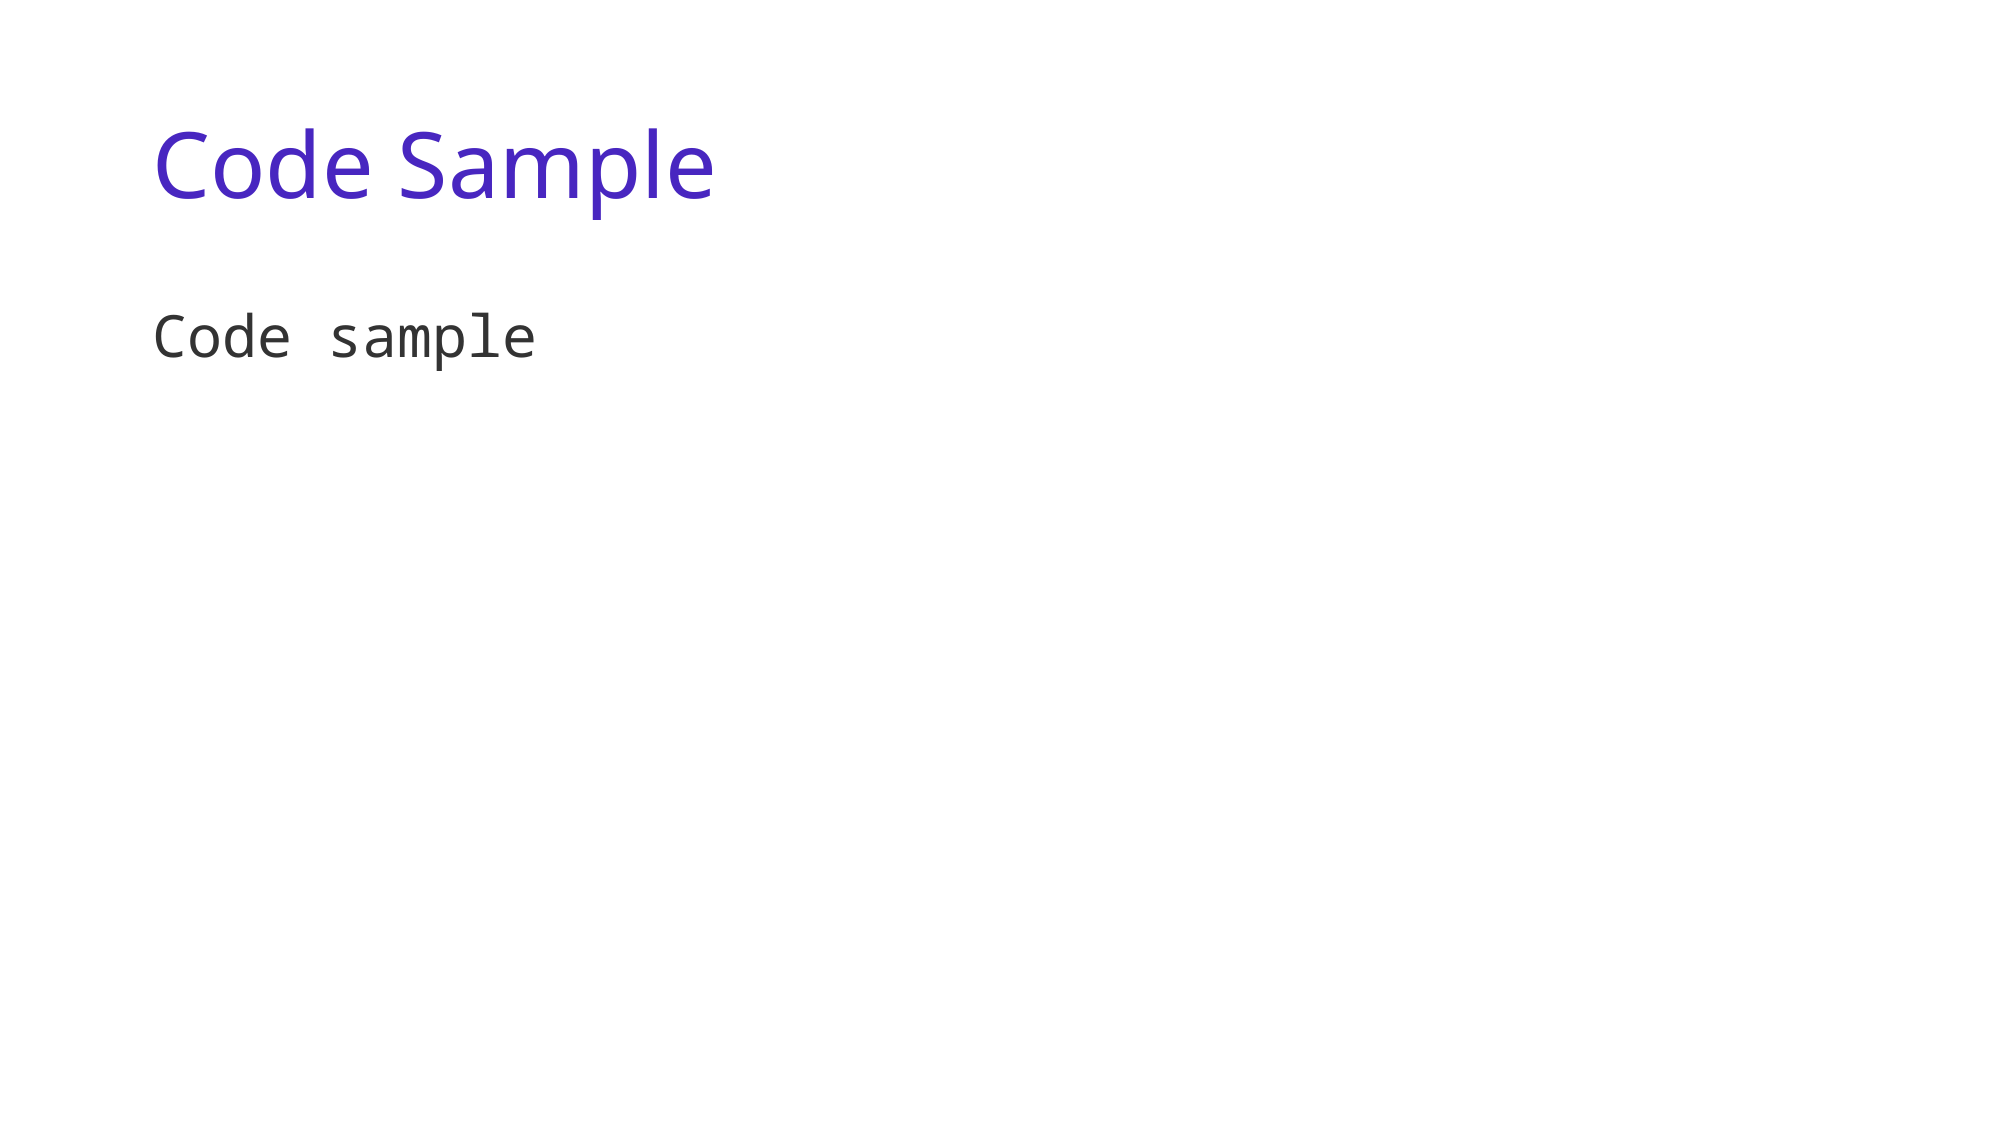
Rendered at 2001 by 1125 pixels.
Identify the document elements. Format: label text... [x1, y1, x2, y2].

title Code Sample [137, 59, 1863, 278]
list Code sample [137, 299, 1863, 1014]
